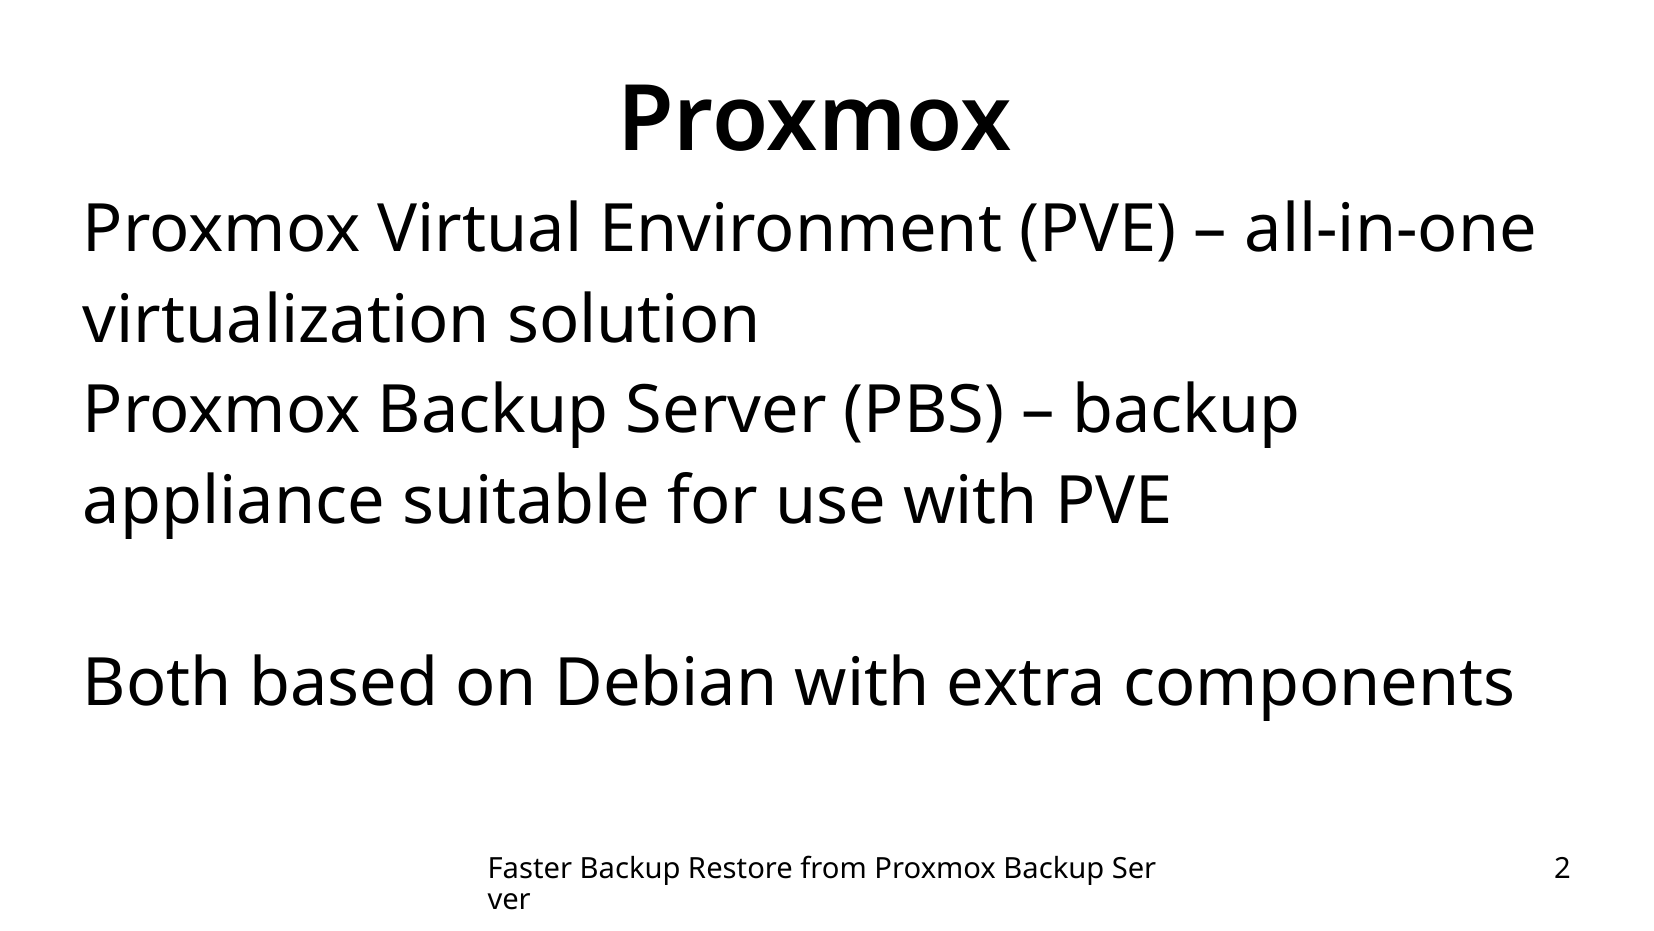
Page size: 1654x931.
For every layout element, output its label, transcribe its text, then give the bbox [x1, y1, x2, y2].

title Proxmox Virtual Environment (PVE) – all-in-one virtualization solution Proxmox Backup Server (PBS) – backup appliance suitable for use with PVE Both based on Debian with extra components [82, 180, 1571, 751]
title Proxmox [82, 37, 1571, 180]
